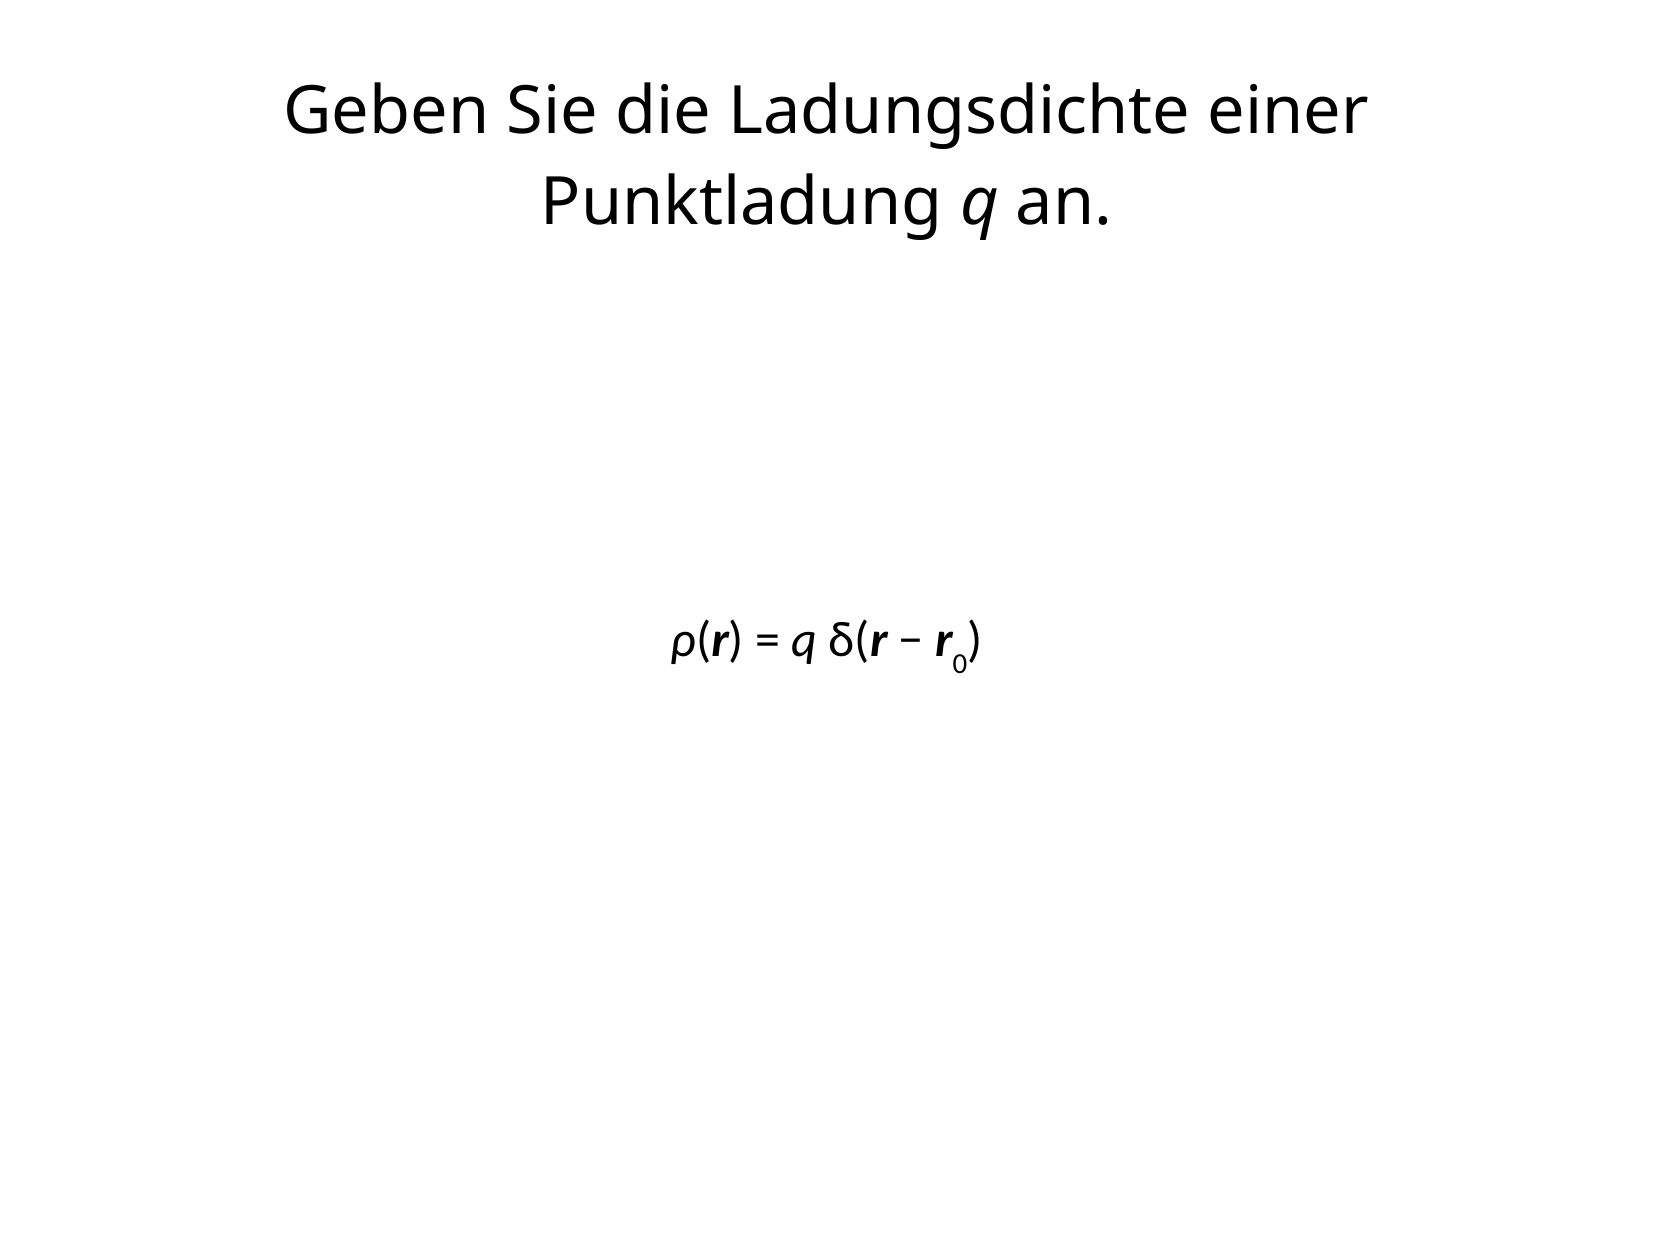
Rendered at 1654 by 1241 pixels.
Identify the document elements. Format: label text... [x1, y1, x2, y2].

title Geben Sie die Ladungsdichte einer Punktladung q an. [82, 49, 1571, 257]
subtitle ρ(r) = q δ(r − r0) [82, 290, 1571, 1010]
